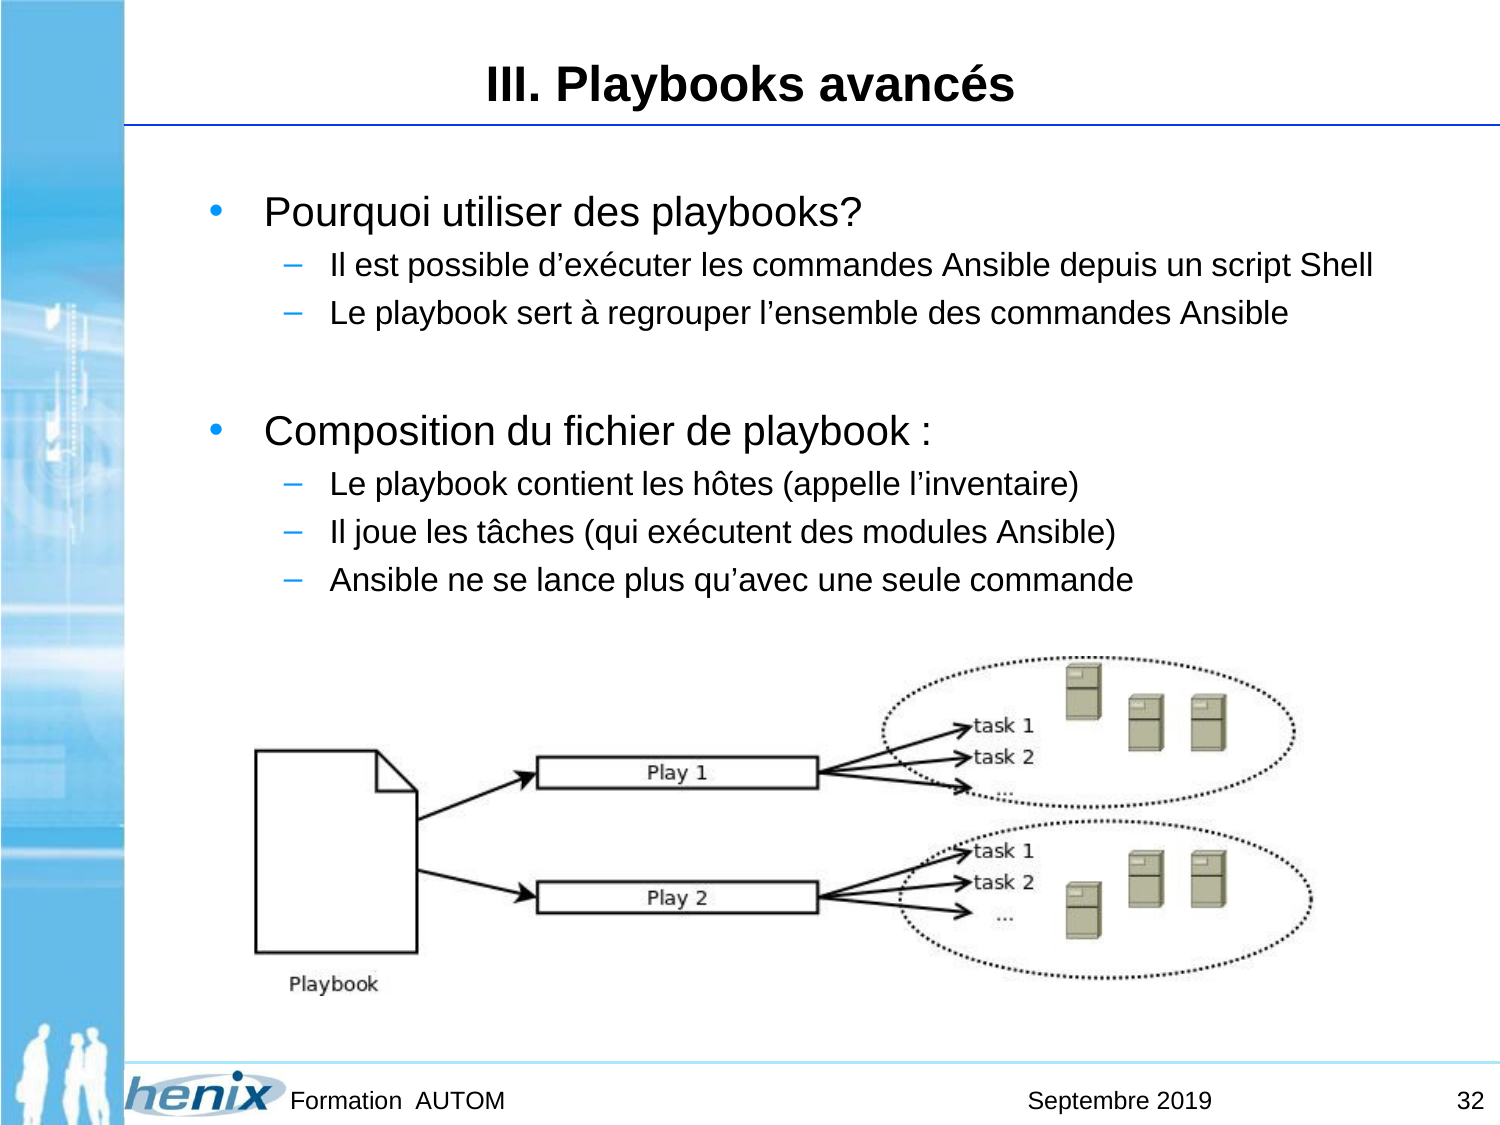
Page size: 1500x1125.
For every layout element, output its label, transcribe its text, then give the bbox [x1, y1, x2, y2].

text_box Formation AUTOM [288, 1084, 507, 1115]
text_box [253, 656, 1318, 997]
text_box [123, 1070, 287, 1117]
text_box Pourquoi utiliser des playbooks? Il est possible d’exécuter les commandes Ansible depuis un script Shell Le playbook sert à regrouper l’ensemble des commandes Ansible Composition du fichier de playbook : Le playbook contient les hôtes (appelle l’inventaire) Il joue les tâches (qui exécutent des modules Ansible) Ansible ne se lance plus qu’avec une seule commande [207, 184, 1386, 598]
text_box III. Playbooks avancés [138, 50, 1363, 112]
picture [0, 0, 126, 1125]
text_box <numéro> [1452, 1084, 1490, 1115]
text_box Septembre 2019 [1025, 1084, 1276, 1115]
